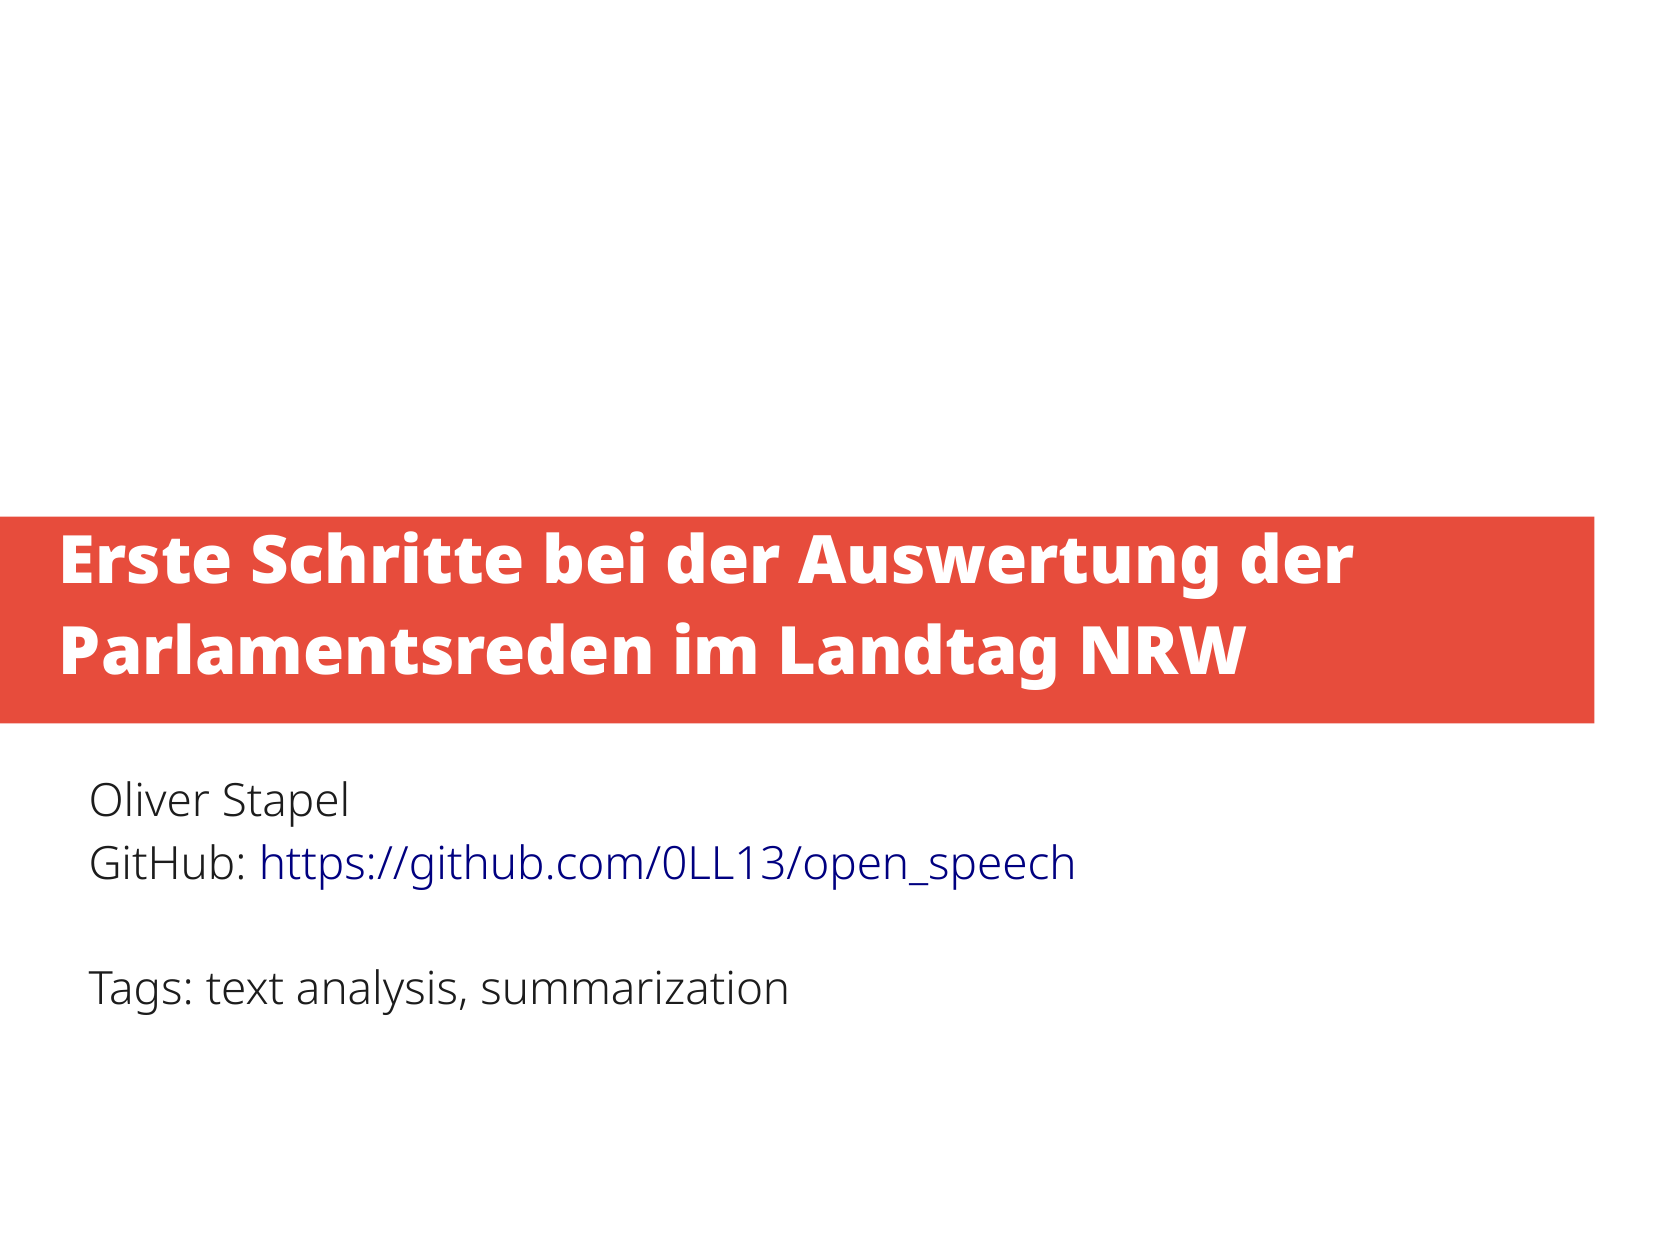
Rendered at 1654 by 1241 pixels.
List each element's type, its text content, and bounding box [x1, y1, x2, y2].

subtitle Oliver Stapel GitHub: https://github.com/0LL13/open_speech Tags: text analysis, summarization [88, 767, 1595, 1182]
title Erste Schritte bei der Auswertung der Parlamentsreden im Landtag NRW [59, 546, 1595, 694]
